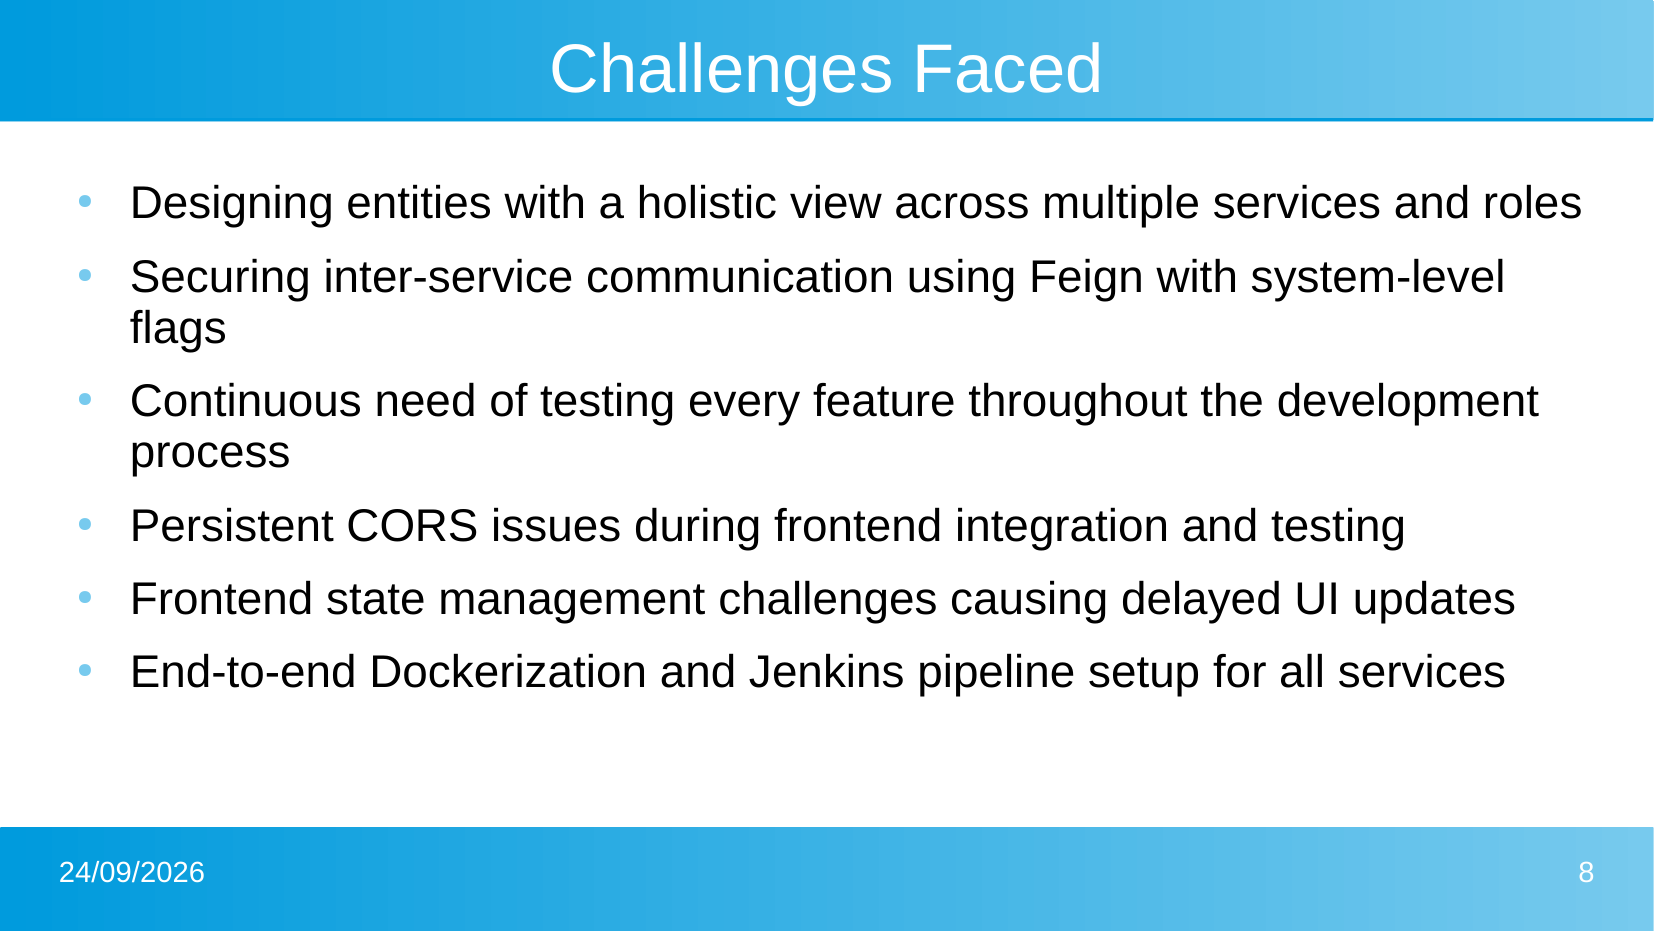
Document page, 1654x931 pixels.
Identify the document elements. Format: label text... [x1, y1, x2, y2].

title Challenges Faced [59, 29, 1595, 108]
list Designing entities with a holistic view across multiple services and roles Securing inter-service communication using Feign with system-level flags Continuous need of testing every feature throughout the development process Persistent CORS issues during frontend integration and testing Frontend state management challenges causing delayed UI updates End-to-end Dockerization and Jenkins pipeline setup for all services [59, 177, 1595, 768]
